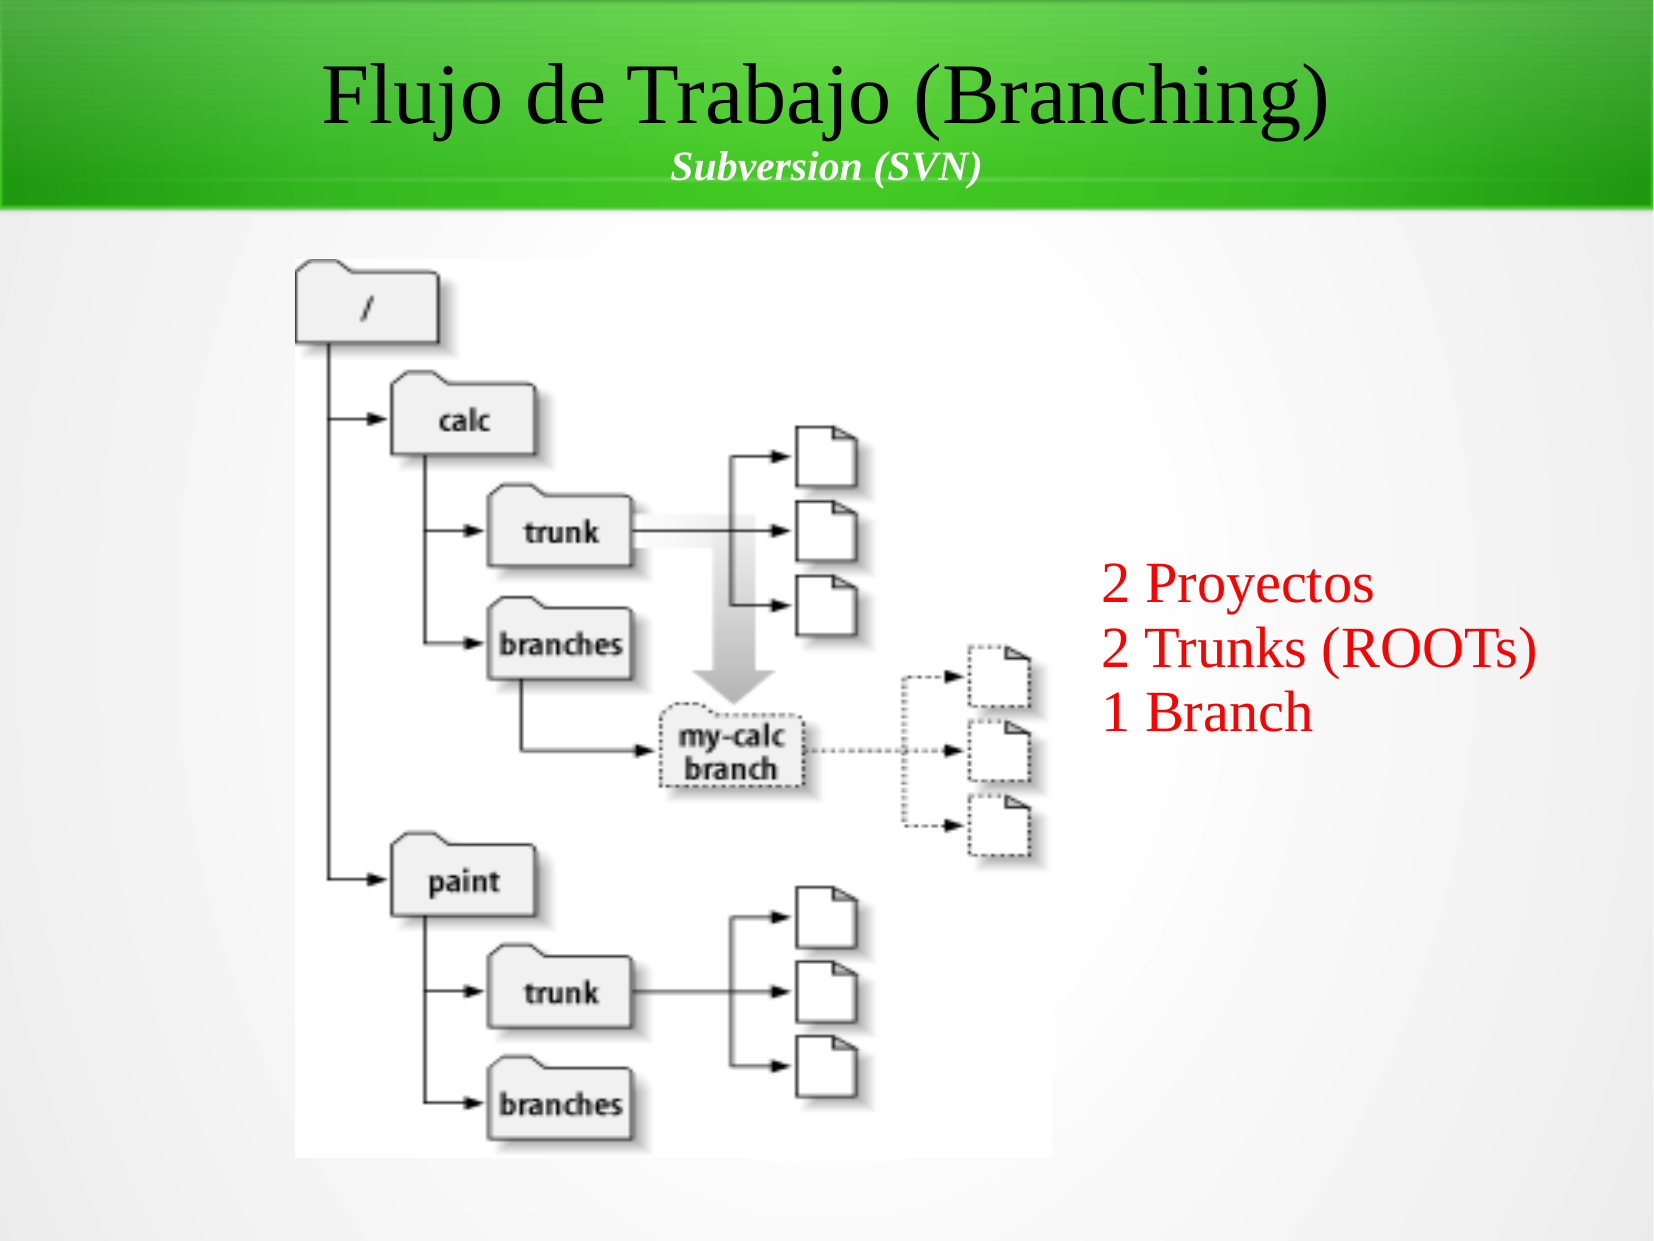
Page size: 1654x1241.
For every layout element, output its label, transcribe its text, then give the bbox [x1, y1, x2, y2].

title Flujo de Trabajo (Branching) Subversion (SVN) [82, 46, 1571, 190]
text_box 2 Proyectos 2 Trunks (ROOTs) 1 Branch [1086, 543, 1553, 753]
picture [0, 0, 1654, 1241]
